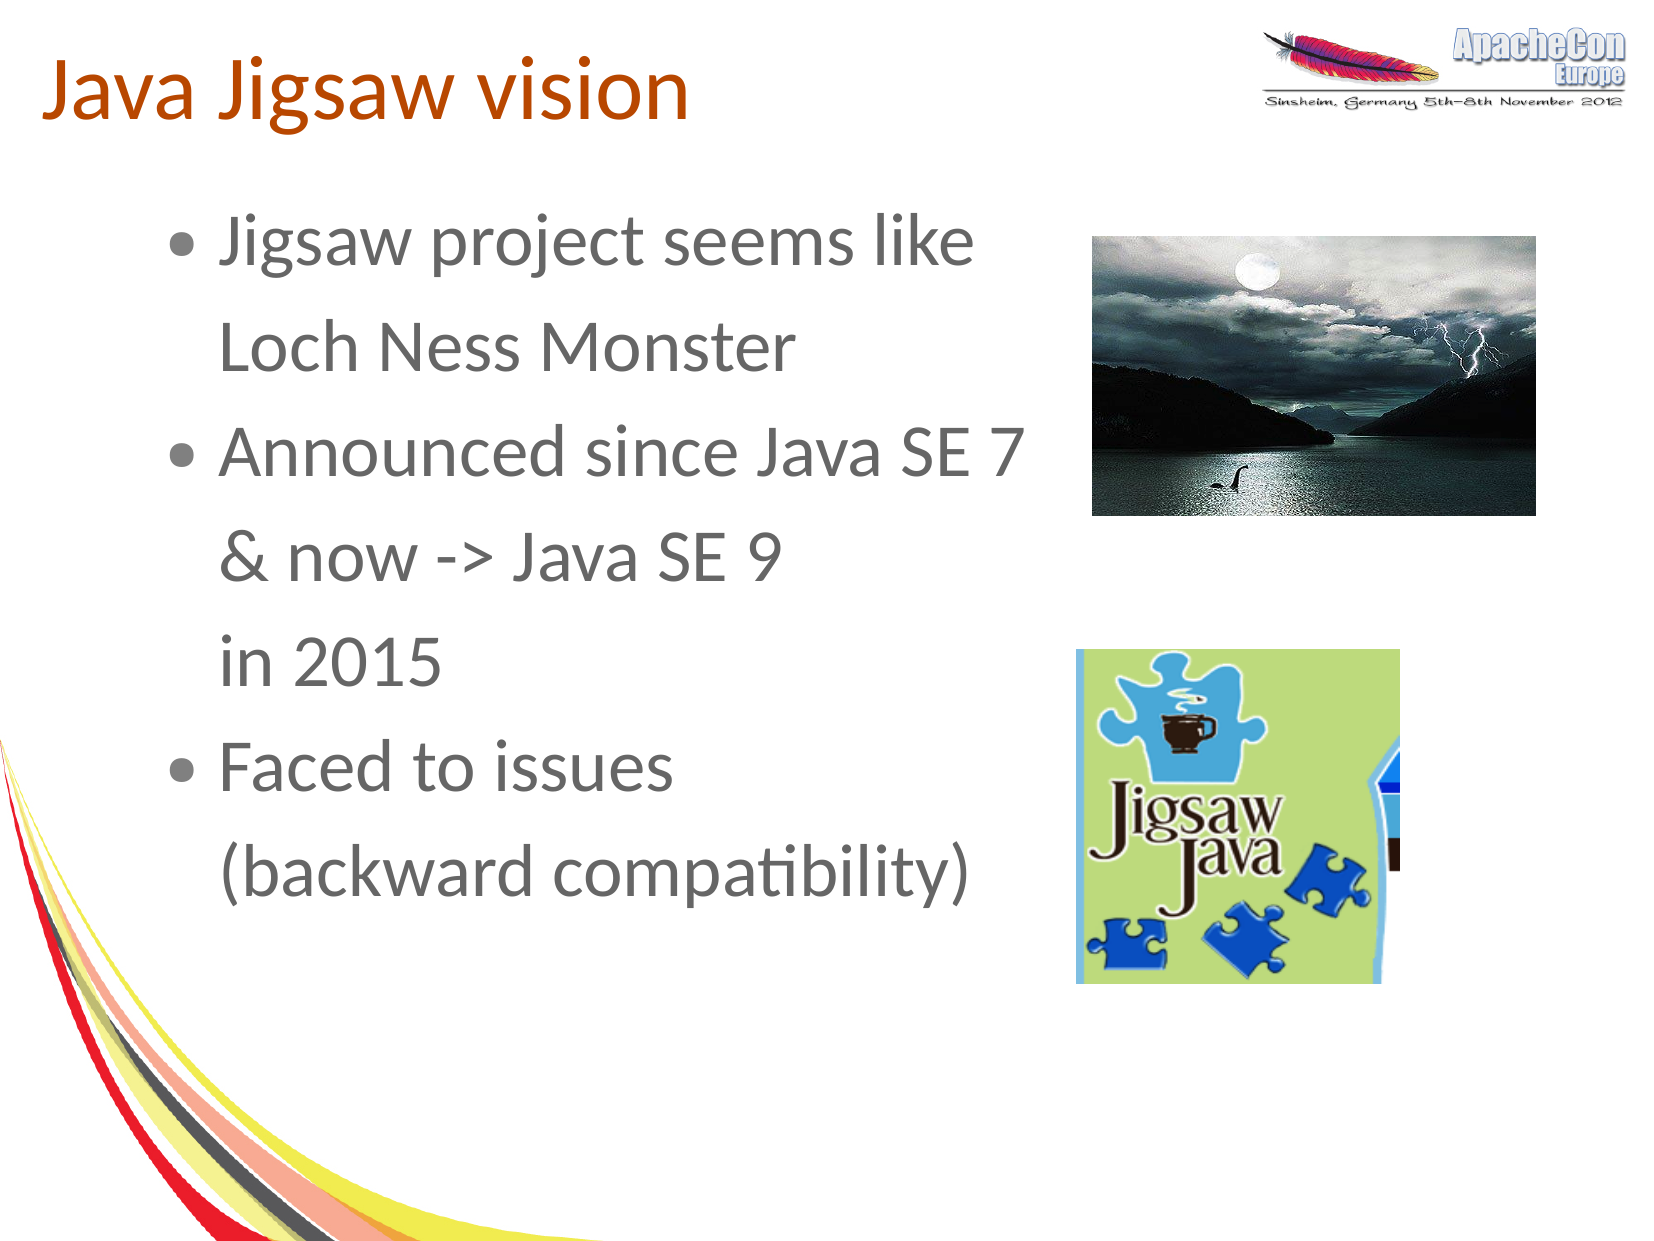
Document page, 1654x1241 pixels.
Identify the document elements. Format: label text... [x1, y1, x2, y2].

picture [0, 0, 1654, 1241]
list Jigsaw project seems like Loch Ness Monster Announced since Java SE 7 & now -> Java SE 9 in 2015 Faced to issues (backward compatibility) [147, 209, 1506, 1033]
title Java Jigsaw vision [0, 40, 1359, 153]
